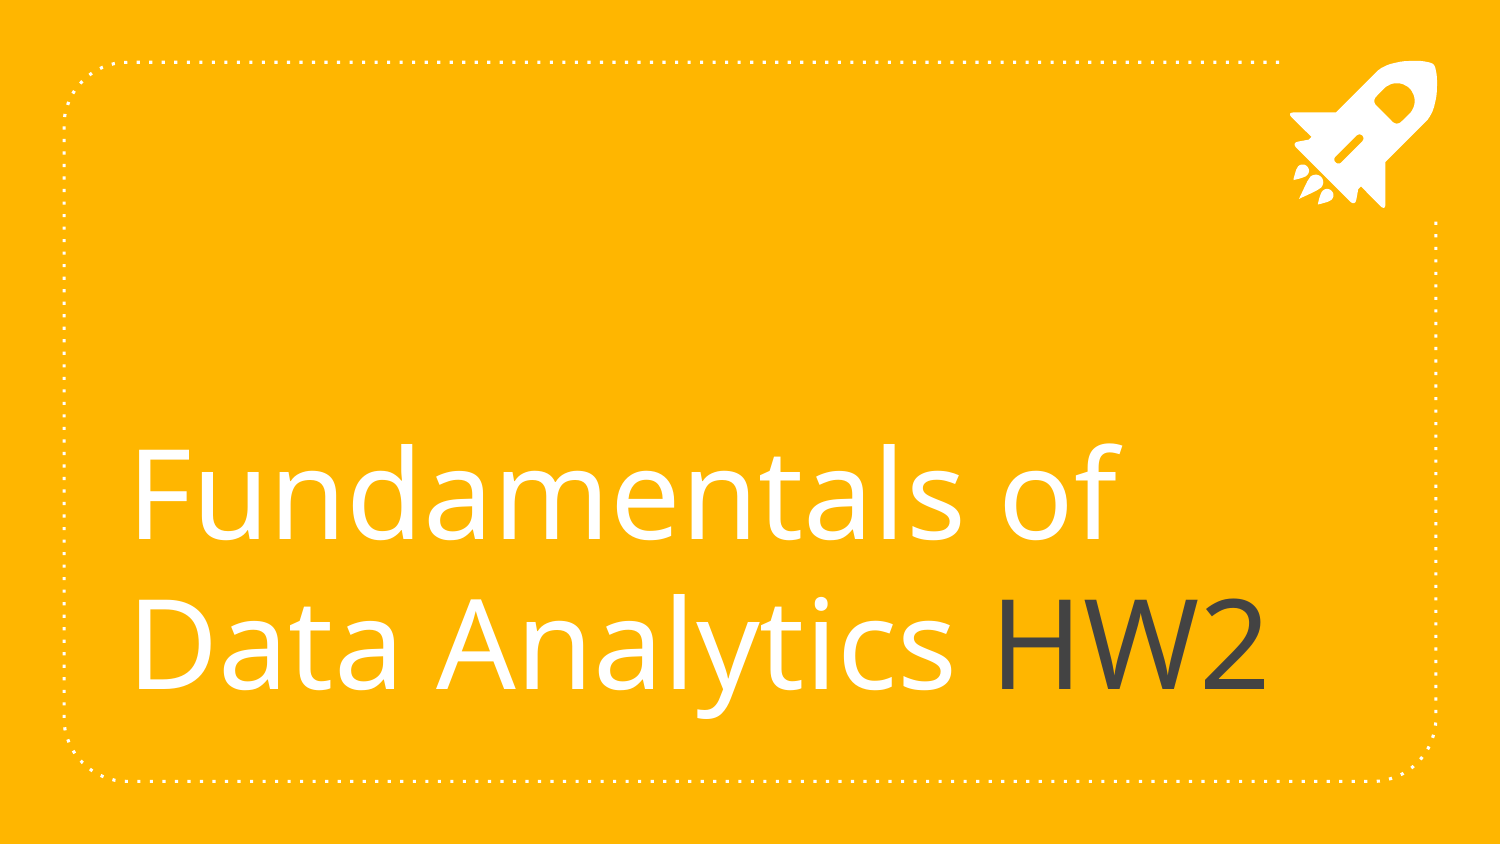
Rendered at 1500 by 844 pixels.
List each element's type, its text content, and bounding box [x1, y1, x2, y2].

title Fundamentals of Data Analytics HW2 [112, 384, 1388, 730]
text_box [1298, 174, 1324, 199]
text_box [1293, 164, 1310, 181]
text_box [1290, 60, 1438, 208]
text_box [1317, 188, 1334, 205]
